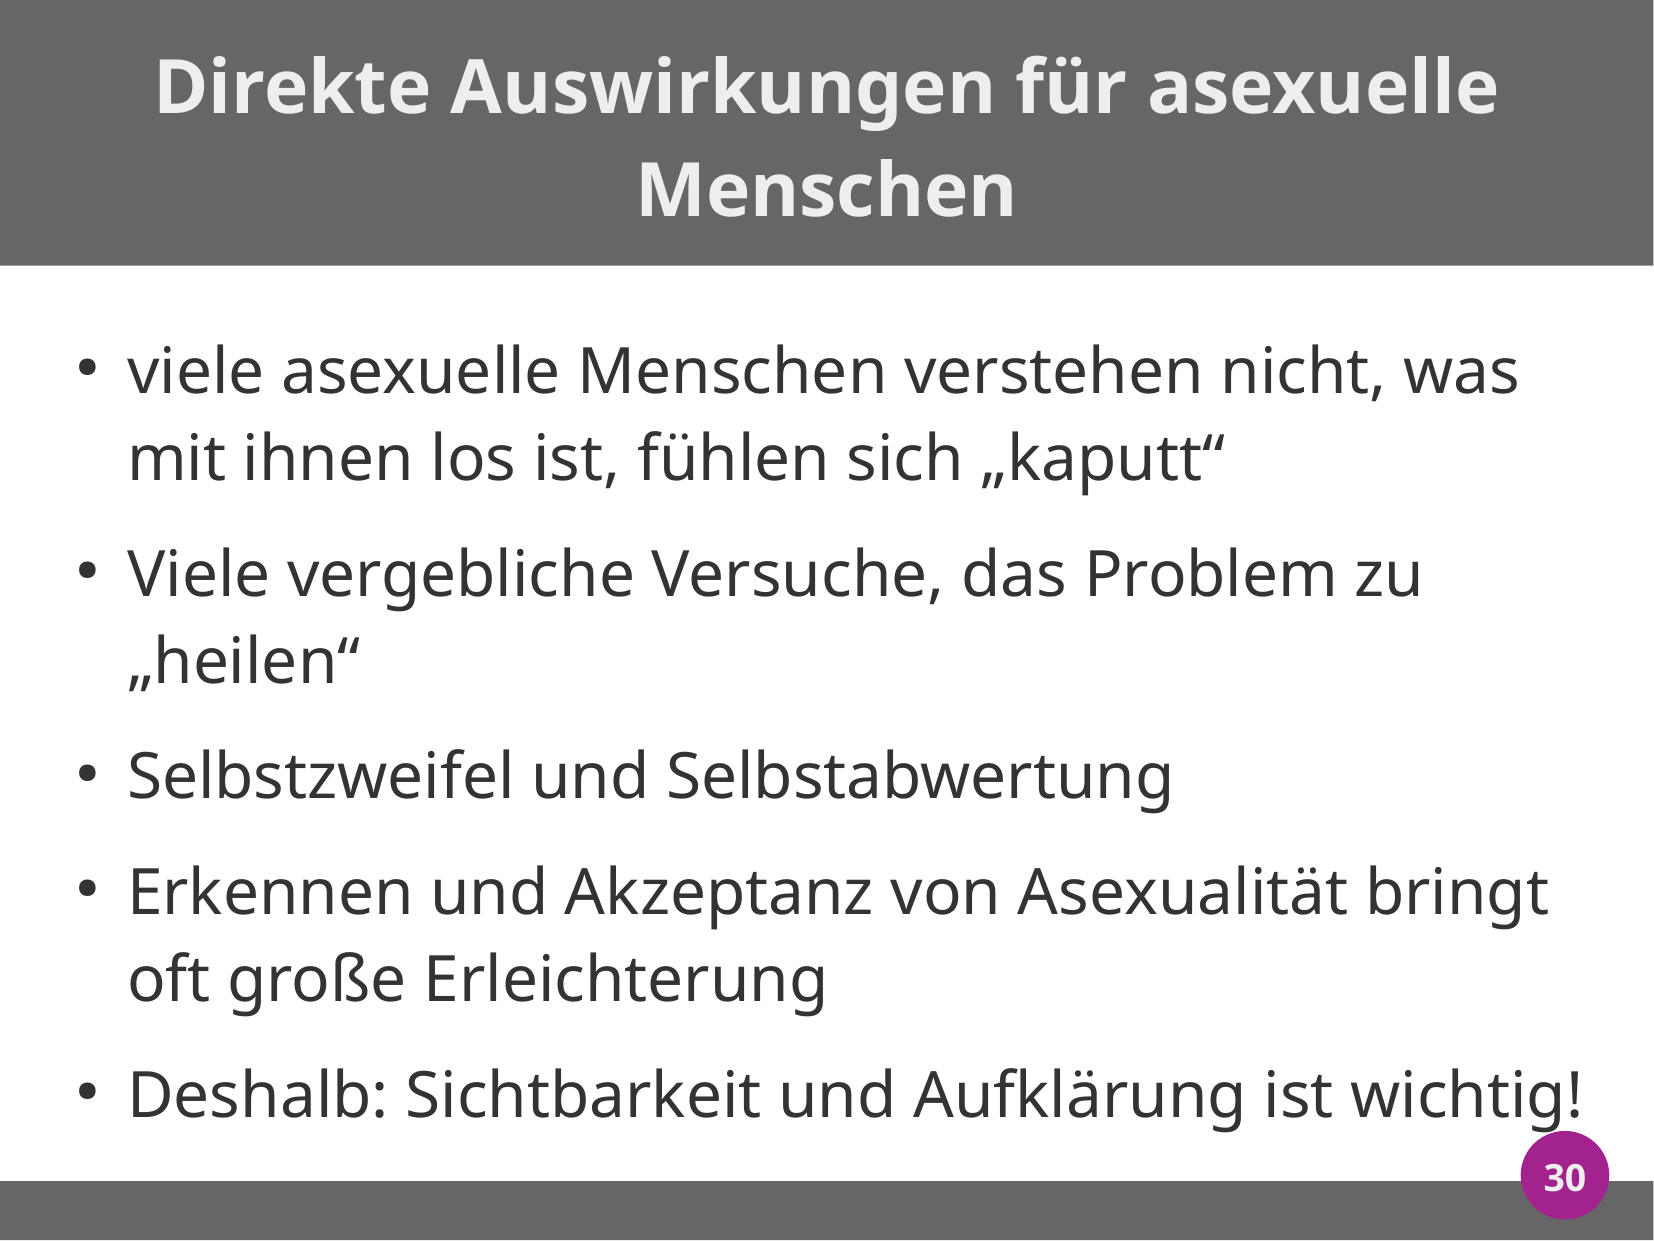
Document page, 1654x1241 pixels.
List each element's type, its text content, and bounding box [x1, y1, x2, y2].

title Direkte Auswirkungen für asexuelle Menschen [59, 11, 1595, 260]
list viele asexuelle Menschen verstehen nicht, was mit ihnen los ist, fühlen sich „kaputt“ Viele vergebliche Versuche, das Problem zu „heilen“ Selbstzweifel und Selbstabwertung Erkennen und Akzeptanz von Asexualität bringt oft große Erleichterung Deshalb: Sichtbarkeit und Aufklärung ist wichtig! [59, 324, 1595, 1152]
